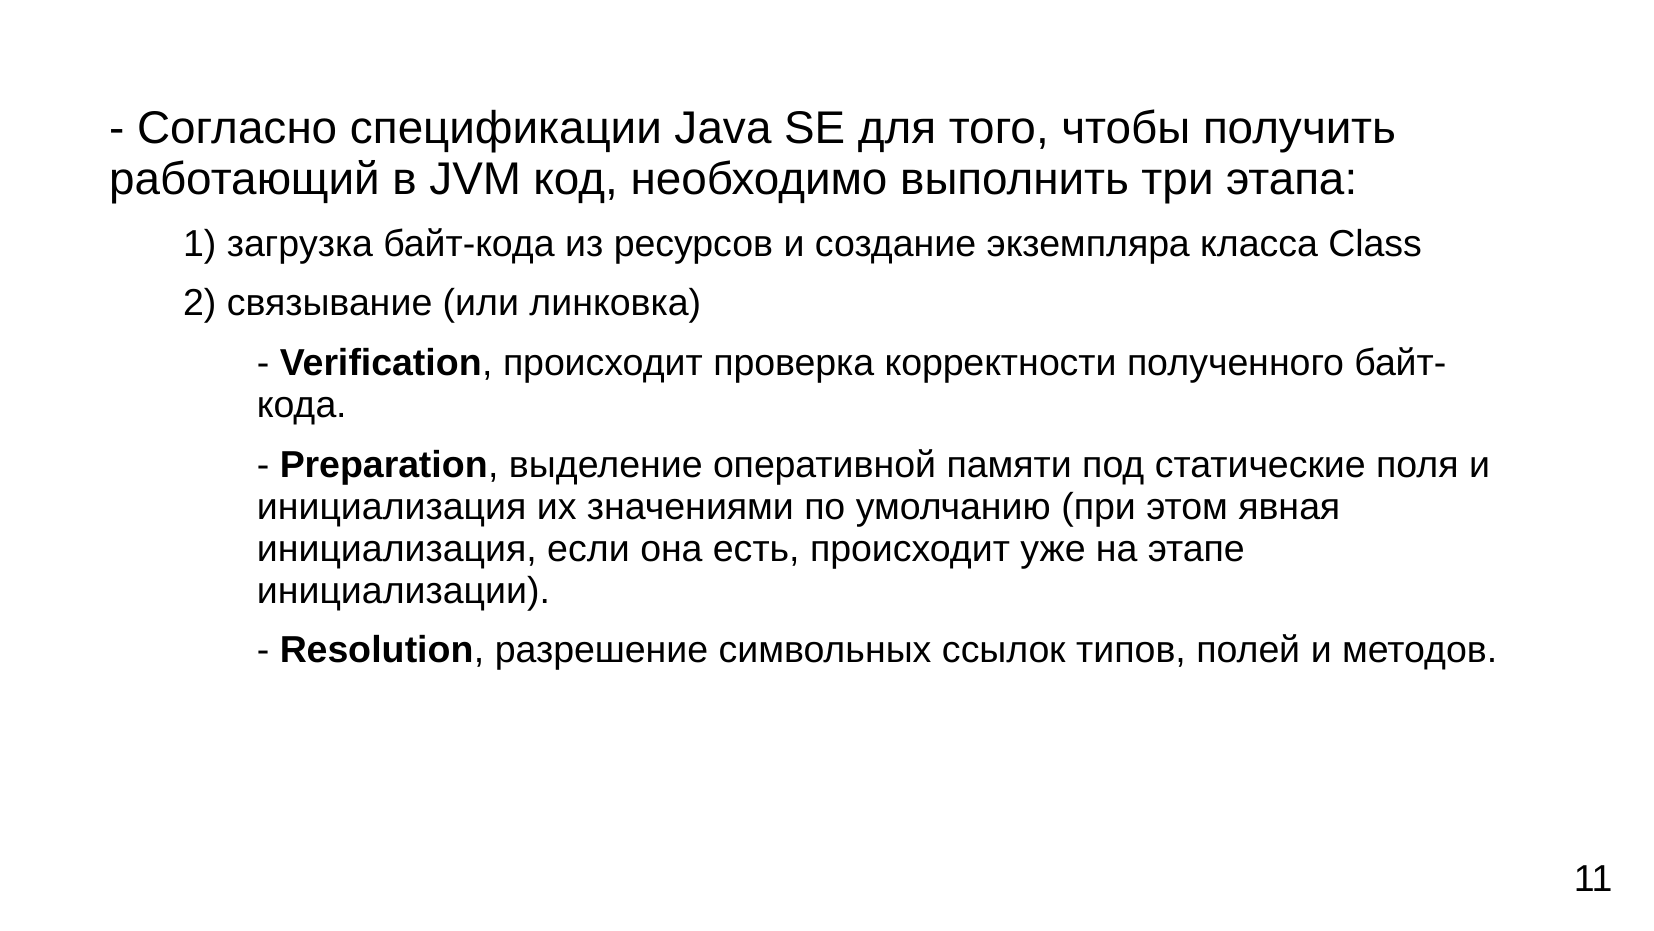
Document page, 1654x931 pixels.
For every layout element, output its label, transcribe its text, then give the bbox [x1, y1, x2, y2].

text_box - Согласно спецификации Java SE для того, чтобы получить работающий в JVM код, необходимо выполнить три этапа: 1) загрузка байт-кода из ресурсов и создание экземпляра класса Class 2) связывание (или линковка) - Verification, происходит проверка корректности полученного байт- кода. - Preparation, выделение оперативной памяти под статические поля и инициализация их значениями по умолчанию (при этом явная инициализация, если она есть, происходит уже на этапе инициализации). - Resolution, разрешение символьных ссылок типов, полей и методов. [94, 94, 1548, 829]
text_box 11 [1559, 850, 1642, 908]
